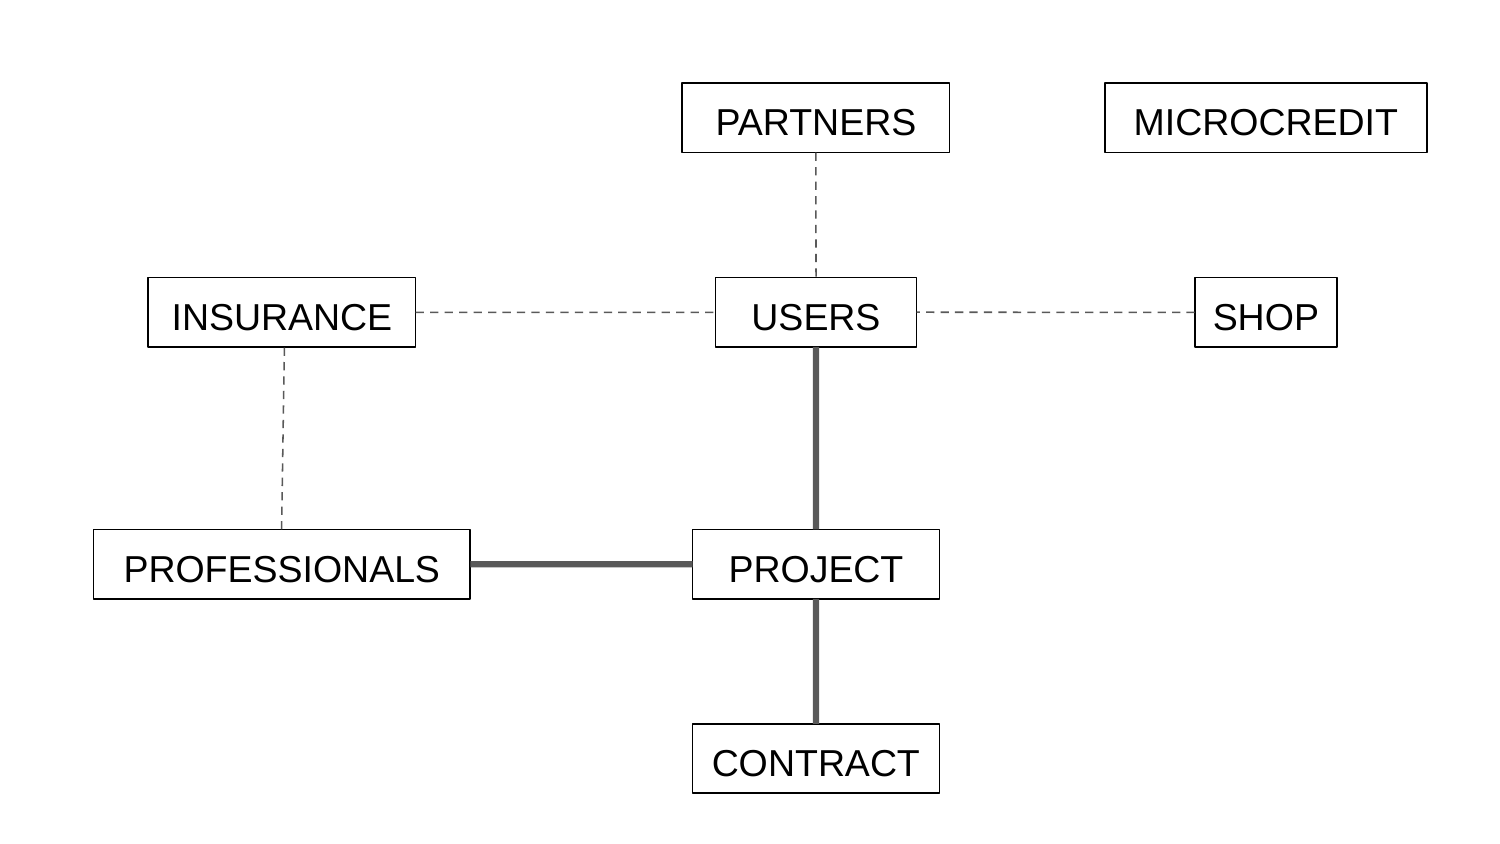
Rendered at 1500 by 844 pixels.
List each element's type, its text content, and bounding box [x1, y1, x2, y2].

text_box CONTRACT [692, 723, 940, 794]
text_box PROFESSIONALS [93, 529, 471, 599]
text_box INSURANCE [148, 277, 416, 347]
text_box MICROCREDIT [1104, 83, 1428, 153]
text_box PARTNERS [682, 83, 950, 153]
text_box PROJECT [692, 529, 940, 599]
text_box USERS [715, 277, 917, 347]
text_box SHOP [1194, 277, 1338, 347]
